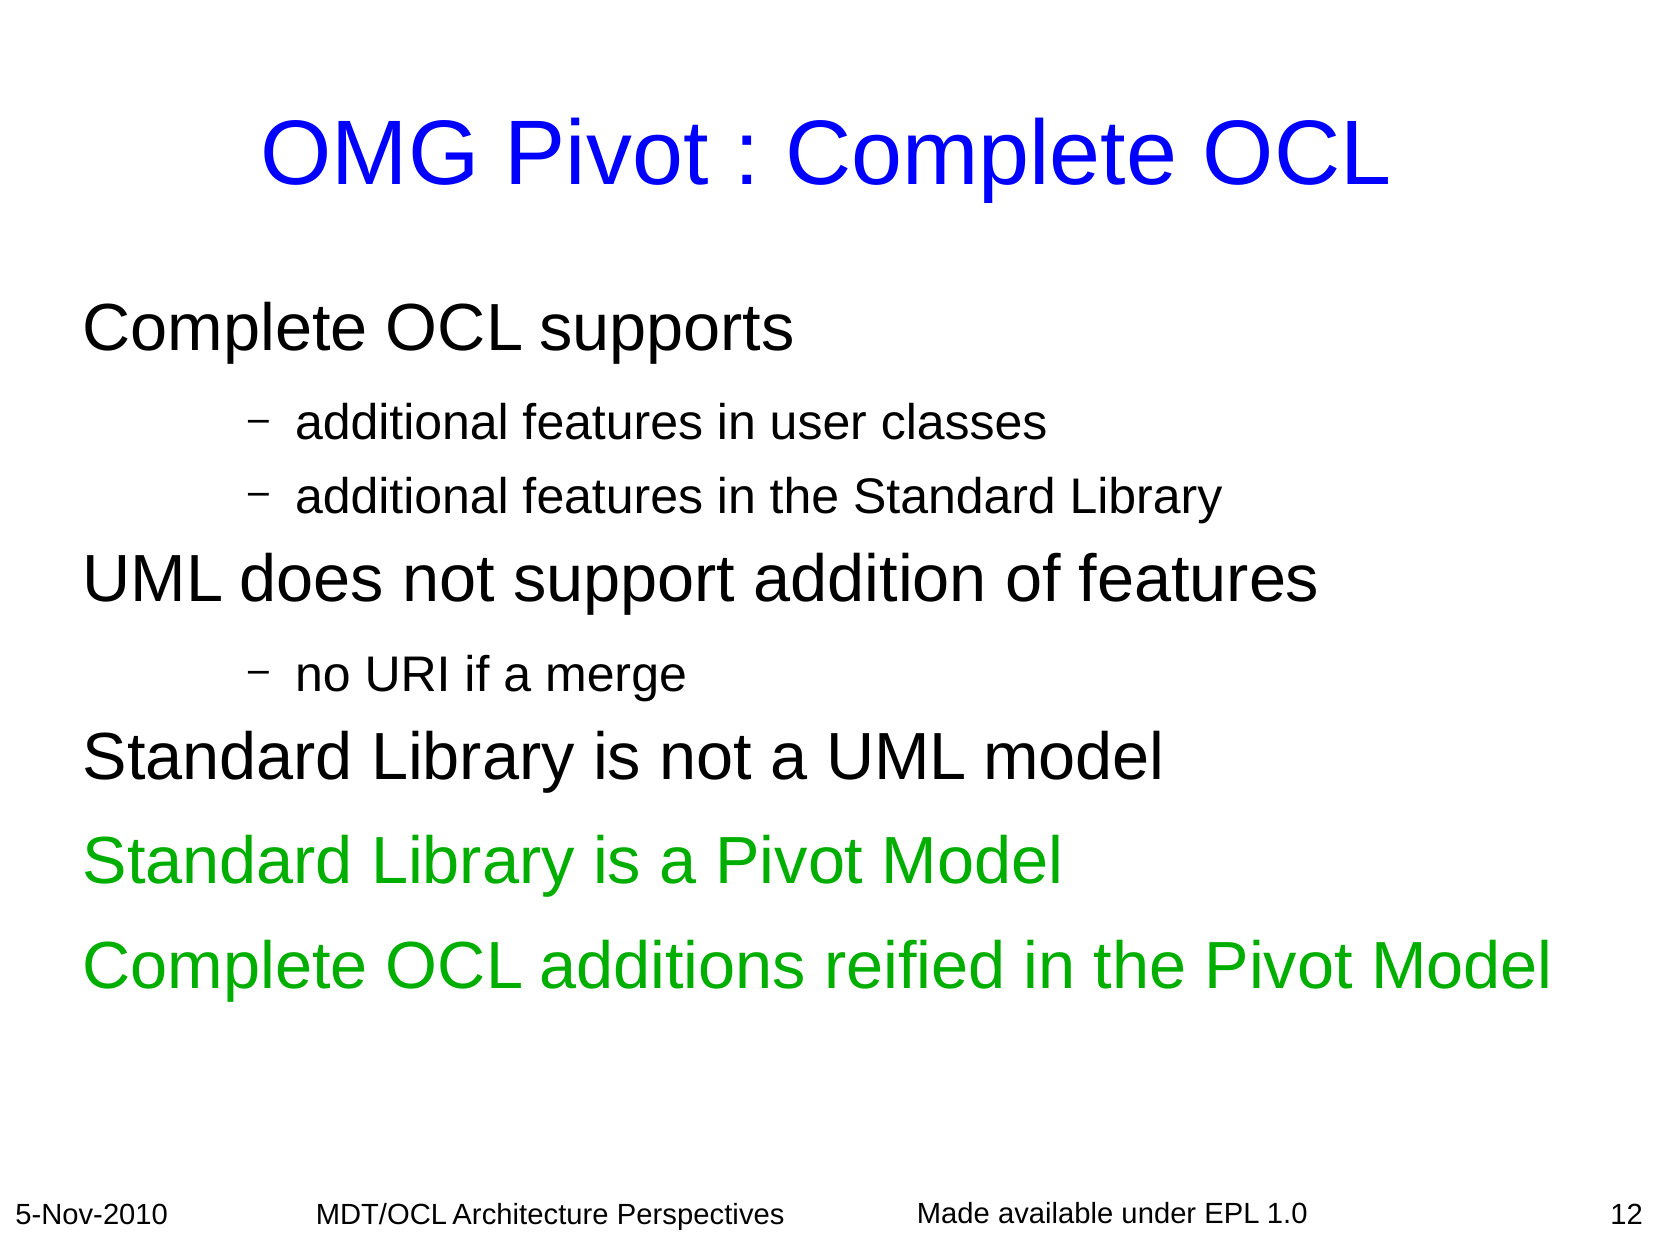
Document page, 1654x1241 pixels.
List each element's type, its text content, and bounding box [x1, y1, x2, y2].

title OMG Pivot : Complete OCL [82, 49, 1571, 257]
list Complete OCL supports additional features in user classes additional features in the Standard Library UML does not support addition of features no URI if a merge Standard Library is not a UML model Standard Library is a Pivot Model Complete OCL additions reified in the Pivot Model [82, 290, 1571, 1094]
